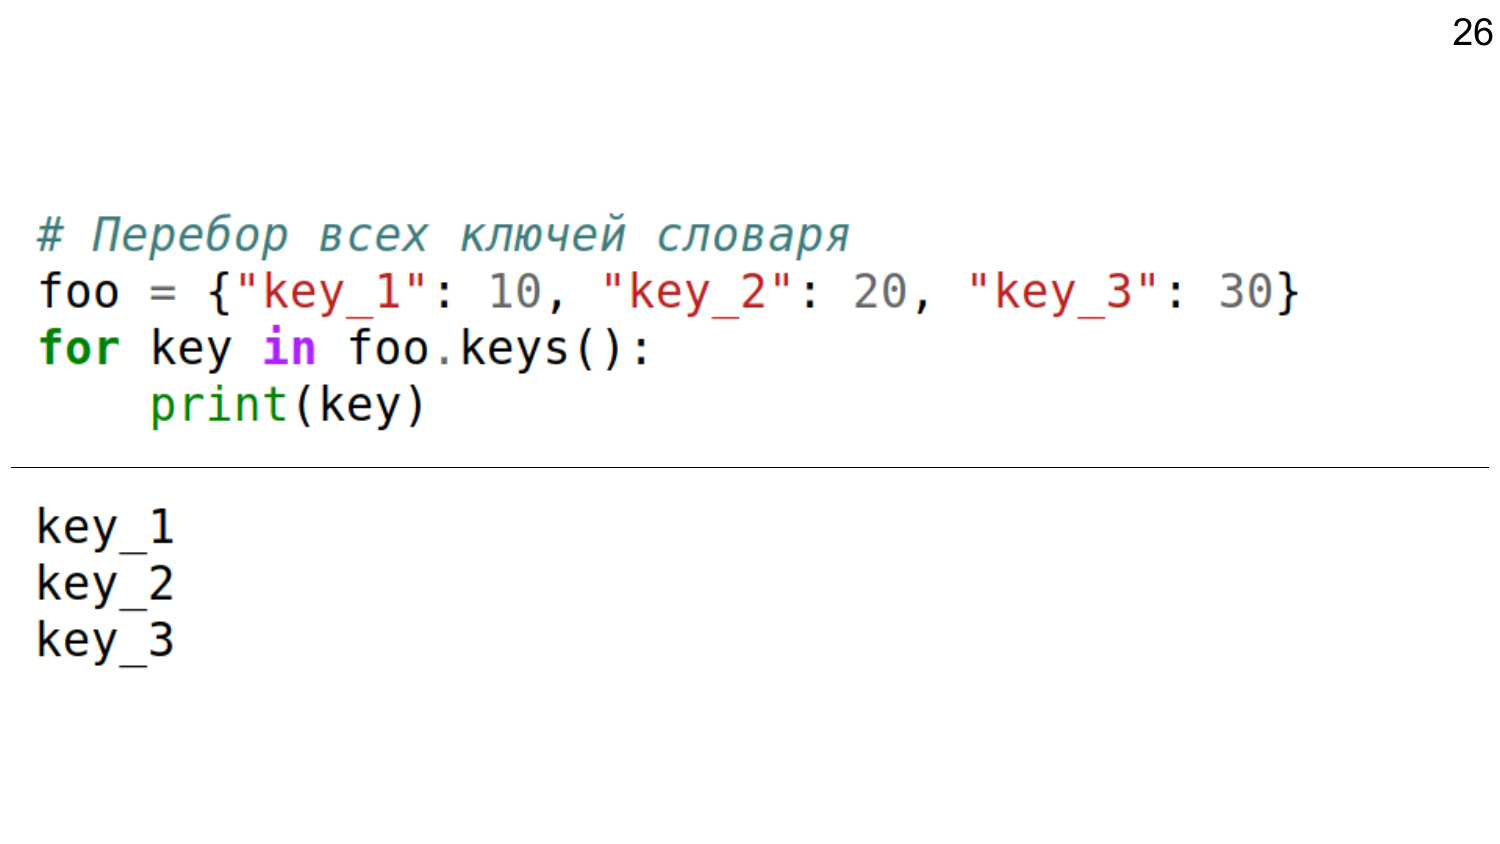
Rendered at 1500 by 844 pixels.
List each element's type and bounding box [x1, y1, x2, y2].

picture [23, 493, 190, 680]
picture [27, 201, 1315, 443]
